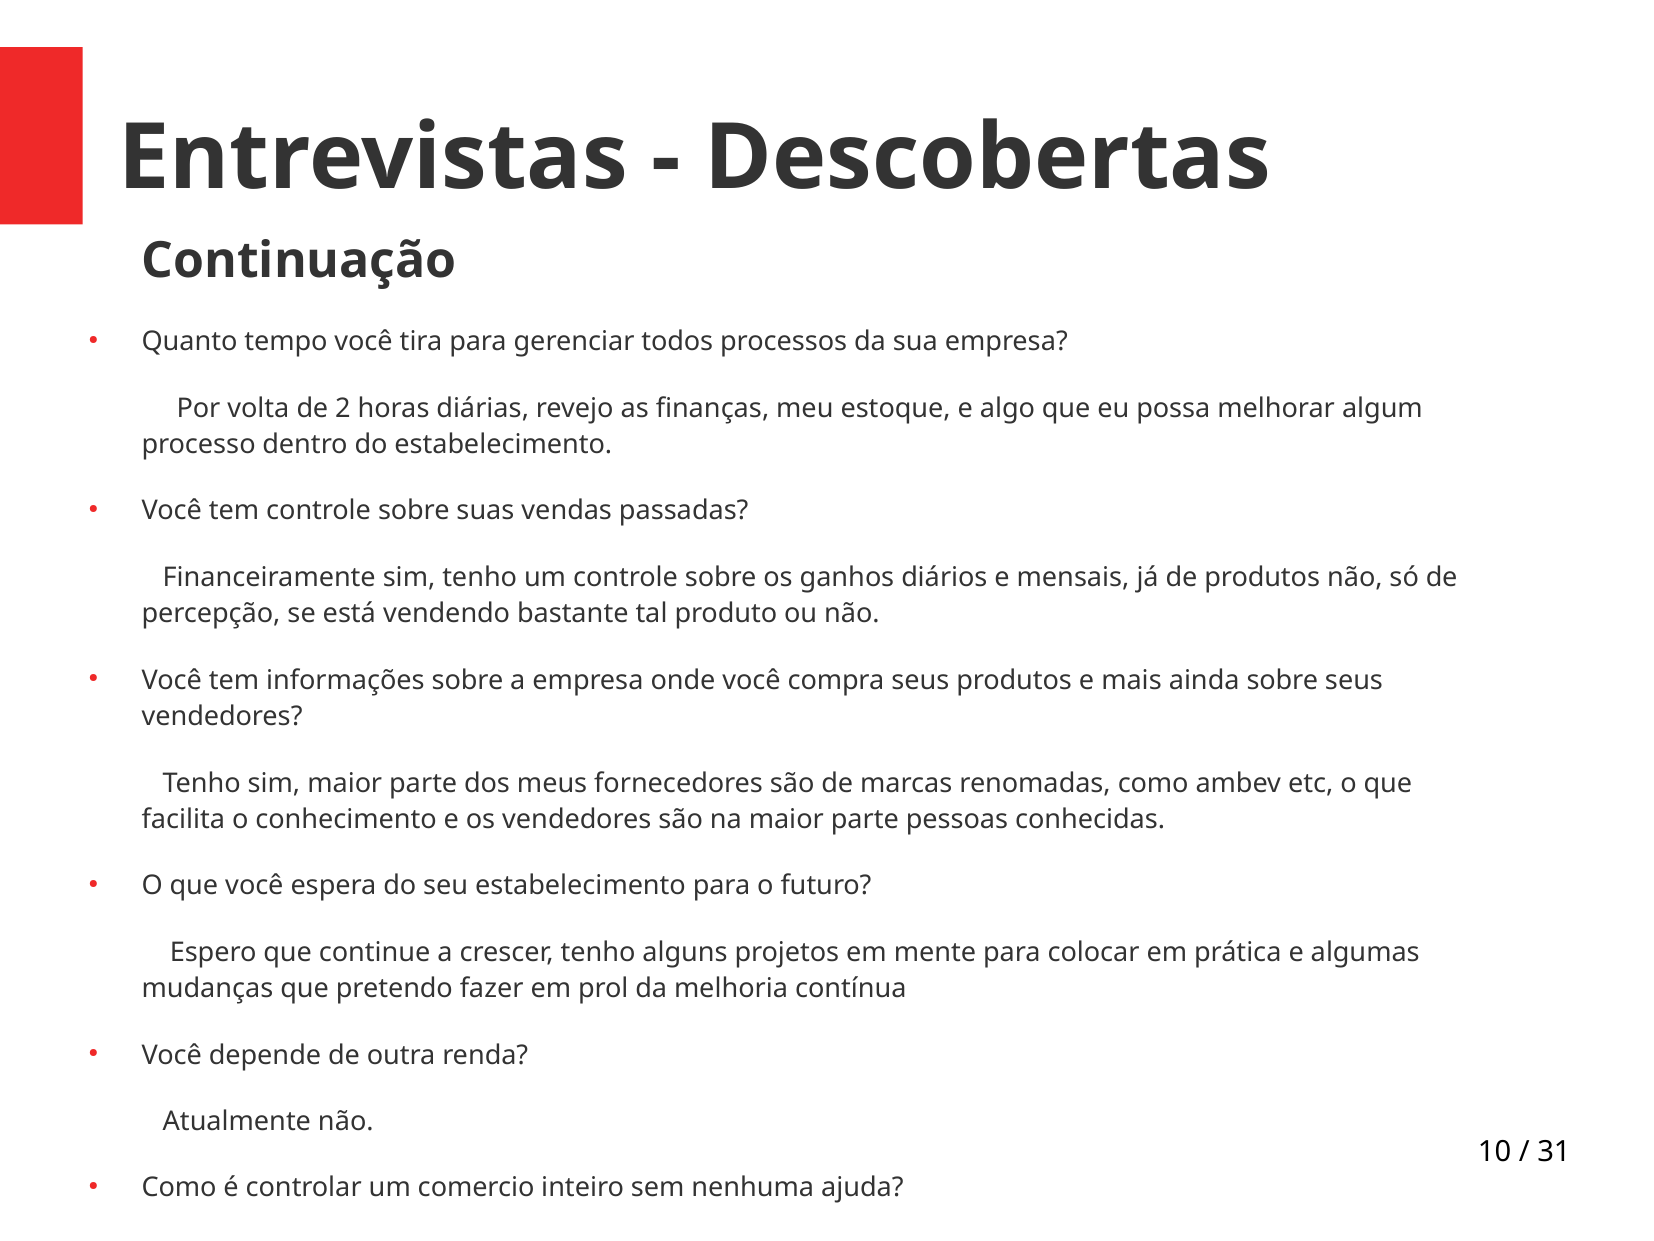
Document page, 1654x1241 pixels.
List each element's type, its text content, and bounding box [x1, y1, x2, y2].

list Continuação Quanto tempo você tira para gerenciar todos processos da sua empresa? Por volta de 2 horas diárias, revejo as finanças, meu estoque, e algo que eu possa melhorar algum processo dentro do estabelecimento. Você tem controle sobre suas vendas passadas? Financeiramente sim, tenho um controle sobre os ganhos diários e mensais, já de produtos não, só de percepção, se está vendendo bastante tal produto ou não. Você tem informações sobre a empresa onde você compra seus produtos e mais ainda sobre seus vendedores? Tenho sim, maior parte dos meus fornecedores são de marcas renomadas, como ambev etc, o que facilita o conhecimento e os vendedores são na maior parte pessoas conhecidas. O que você espera do seu estabelecimento para o futuro? Espero que continue a crescer, tenho alguns projetos em mente para colocar em prática e algumas mudanças que pretendo fazer em prol da melhoria contínua Você depende de outra renda? Atualmente não. Como é controlar um comercio inteiro sem nenhuma ajuda? Na verdade eu tenho ajuda familiar, meus filhos me ajudam com certas processos, como fornecedores e com o estoque, e são de grande ajuda. [70, 224, 1489, 944]
title Entrevistas - Descobertas [118, 49, 1571, 257]
